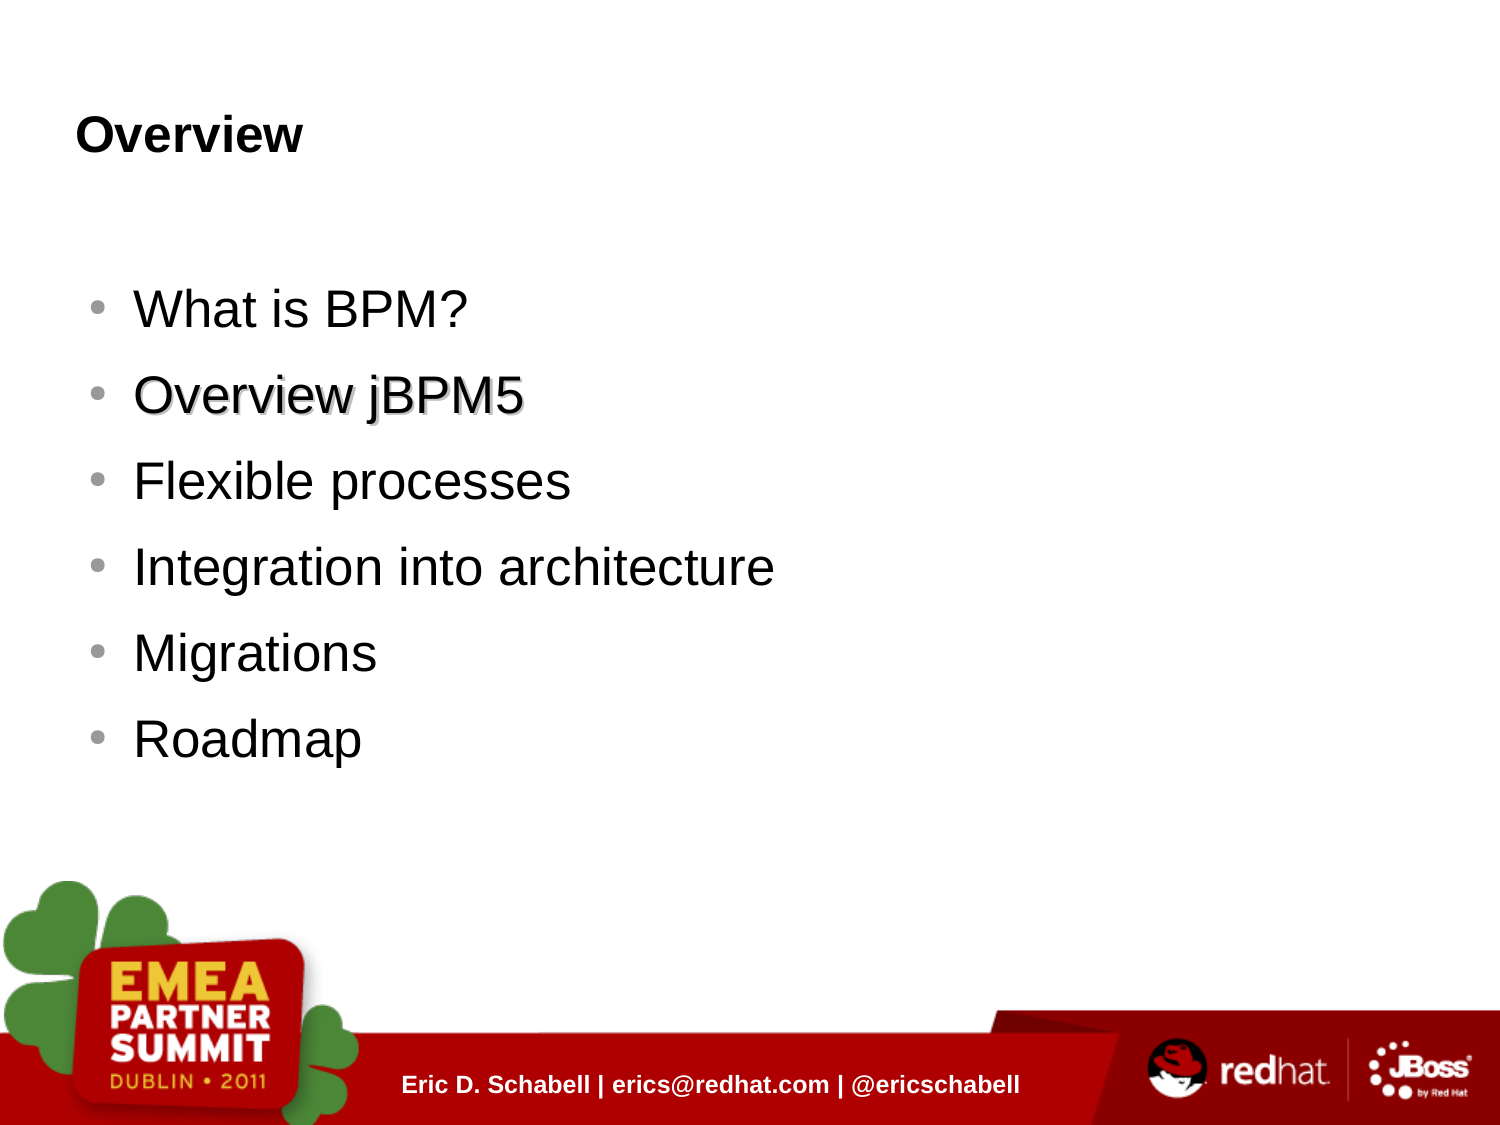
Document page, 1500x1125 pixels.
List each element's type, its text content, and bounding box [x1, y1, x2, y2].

title Overview [74, 50, 1425, 221]
list What is BPM? Overview jBPM5 Flexible processes Integration into architecture Migrations Roadmap [73, 279, 1424, 984]
picture [0, 881, 1500, 1125]
